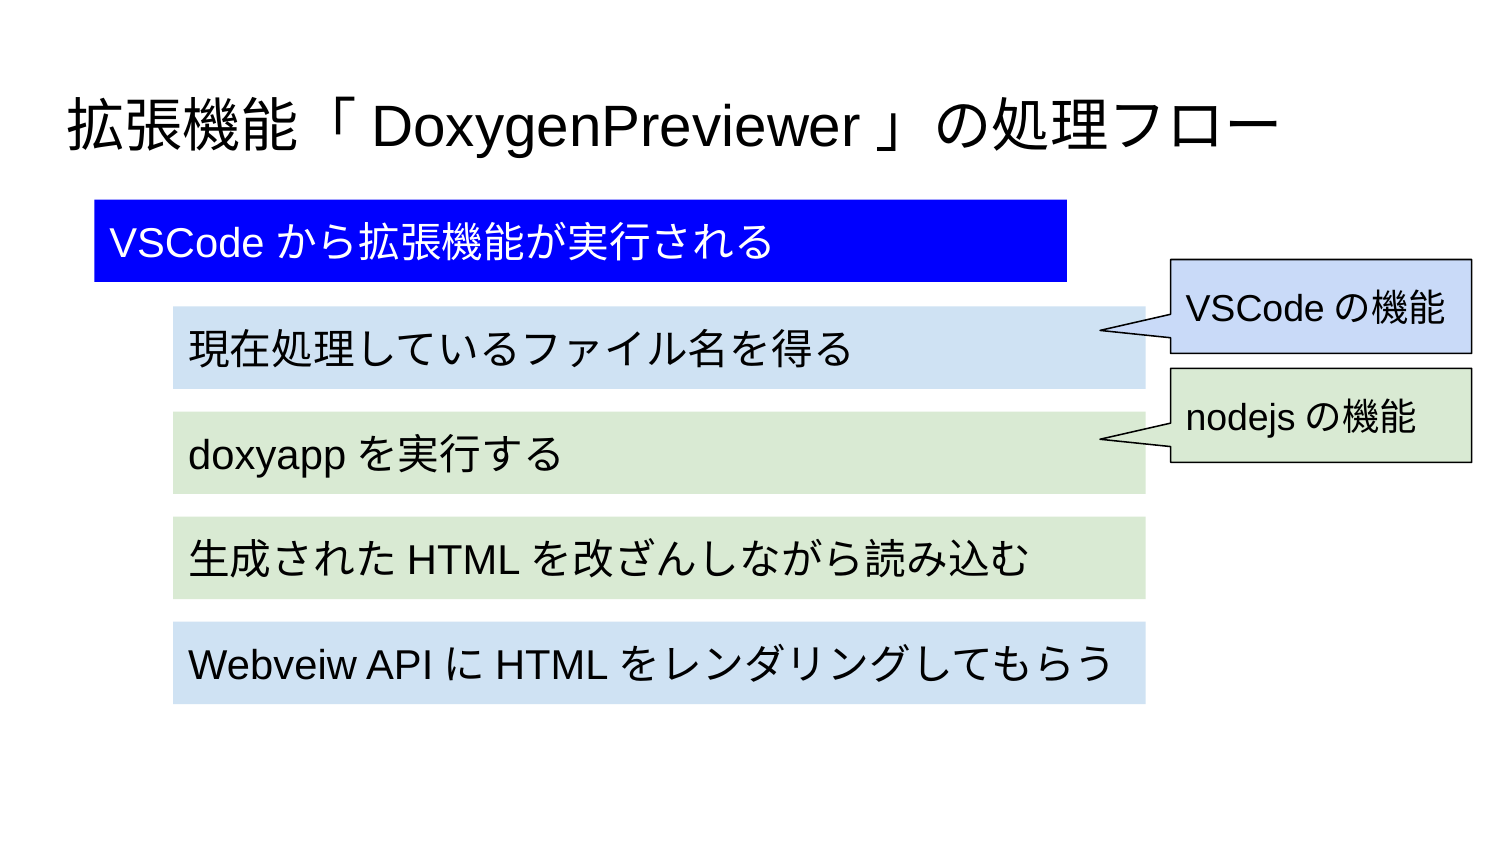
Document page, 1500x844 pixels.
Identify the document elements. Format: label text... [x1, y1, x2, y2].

text_box 現在処理しているファイル名を得る [173, 306, 1146, 389]
text_box 生成されたHTMLを改ざんしながら読み込む [173, 516, 1146, 600]
text_box nodejsの機能 [1100, 368, 1472, 463]
title 拡張機能「DoxygenPreviewer」の処理フロー [51, 72, 1449, 167]
text_box VSCodeから拡張機能が実行される [94, 199, 1067, 282]
text_box Webveiw APIにHTMLをレンダリングしてもらう [173, 621, 1146, 705]
text_box VSCodeの機能 [1100, 259, 1472, 354]
text_box doxyappを実行する [173, 411, 1146, 494]
